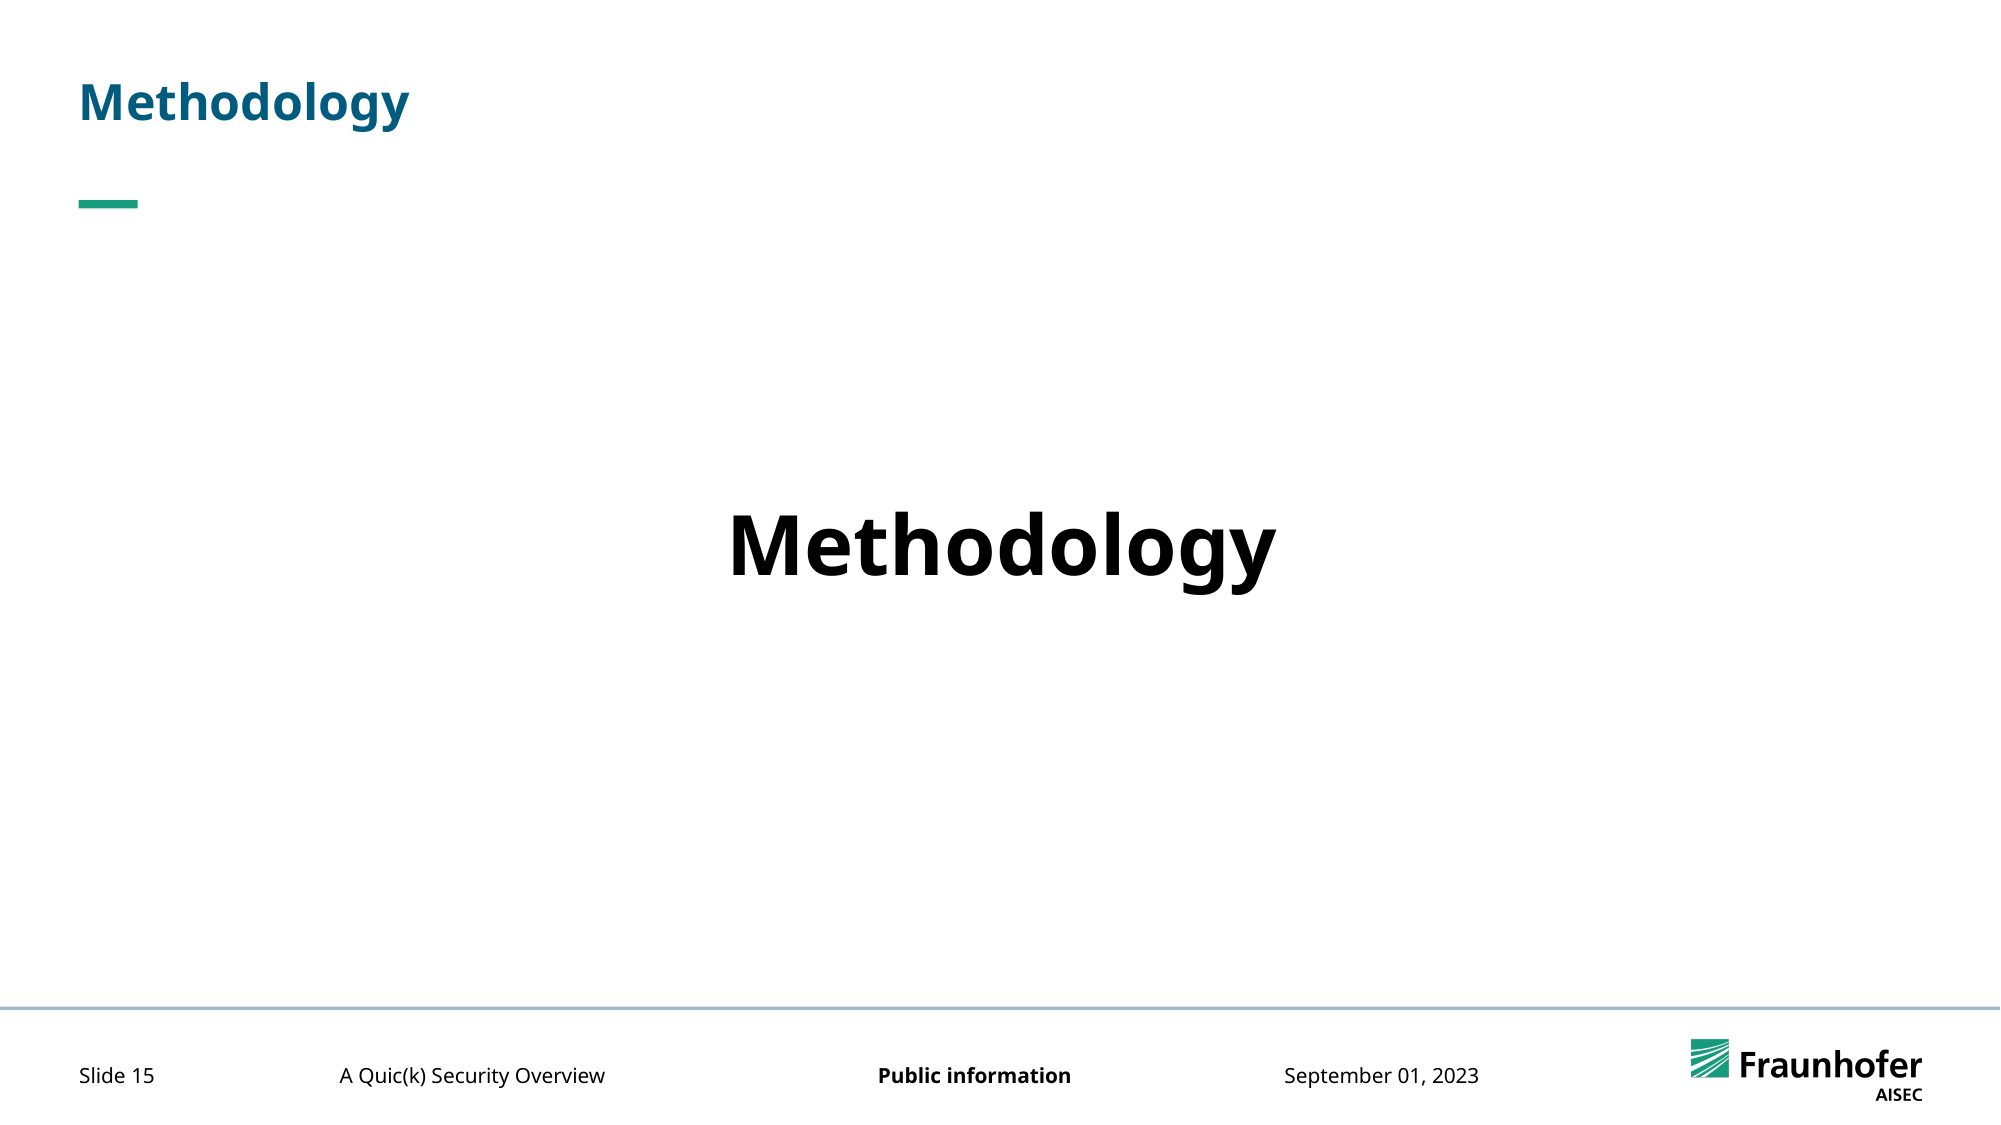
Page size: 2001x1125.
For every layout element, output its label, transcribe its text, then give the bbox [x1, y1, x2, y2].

picture [1691, 1039, 1922, 1101]
title Methodology [78, 64, 1922, 128]
list Methodology [679, 482, 1388, 591]
